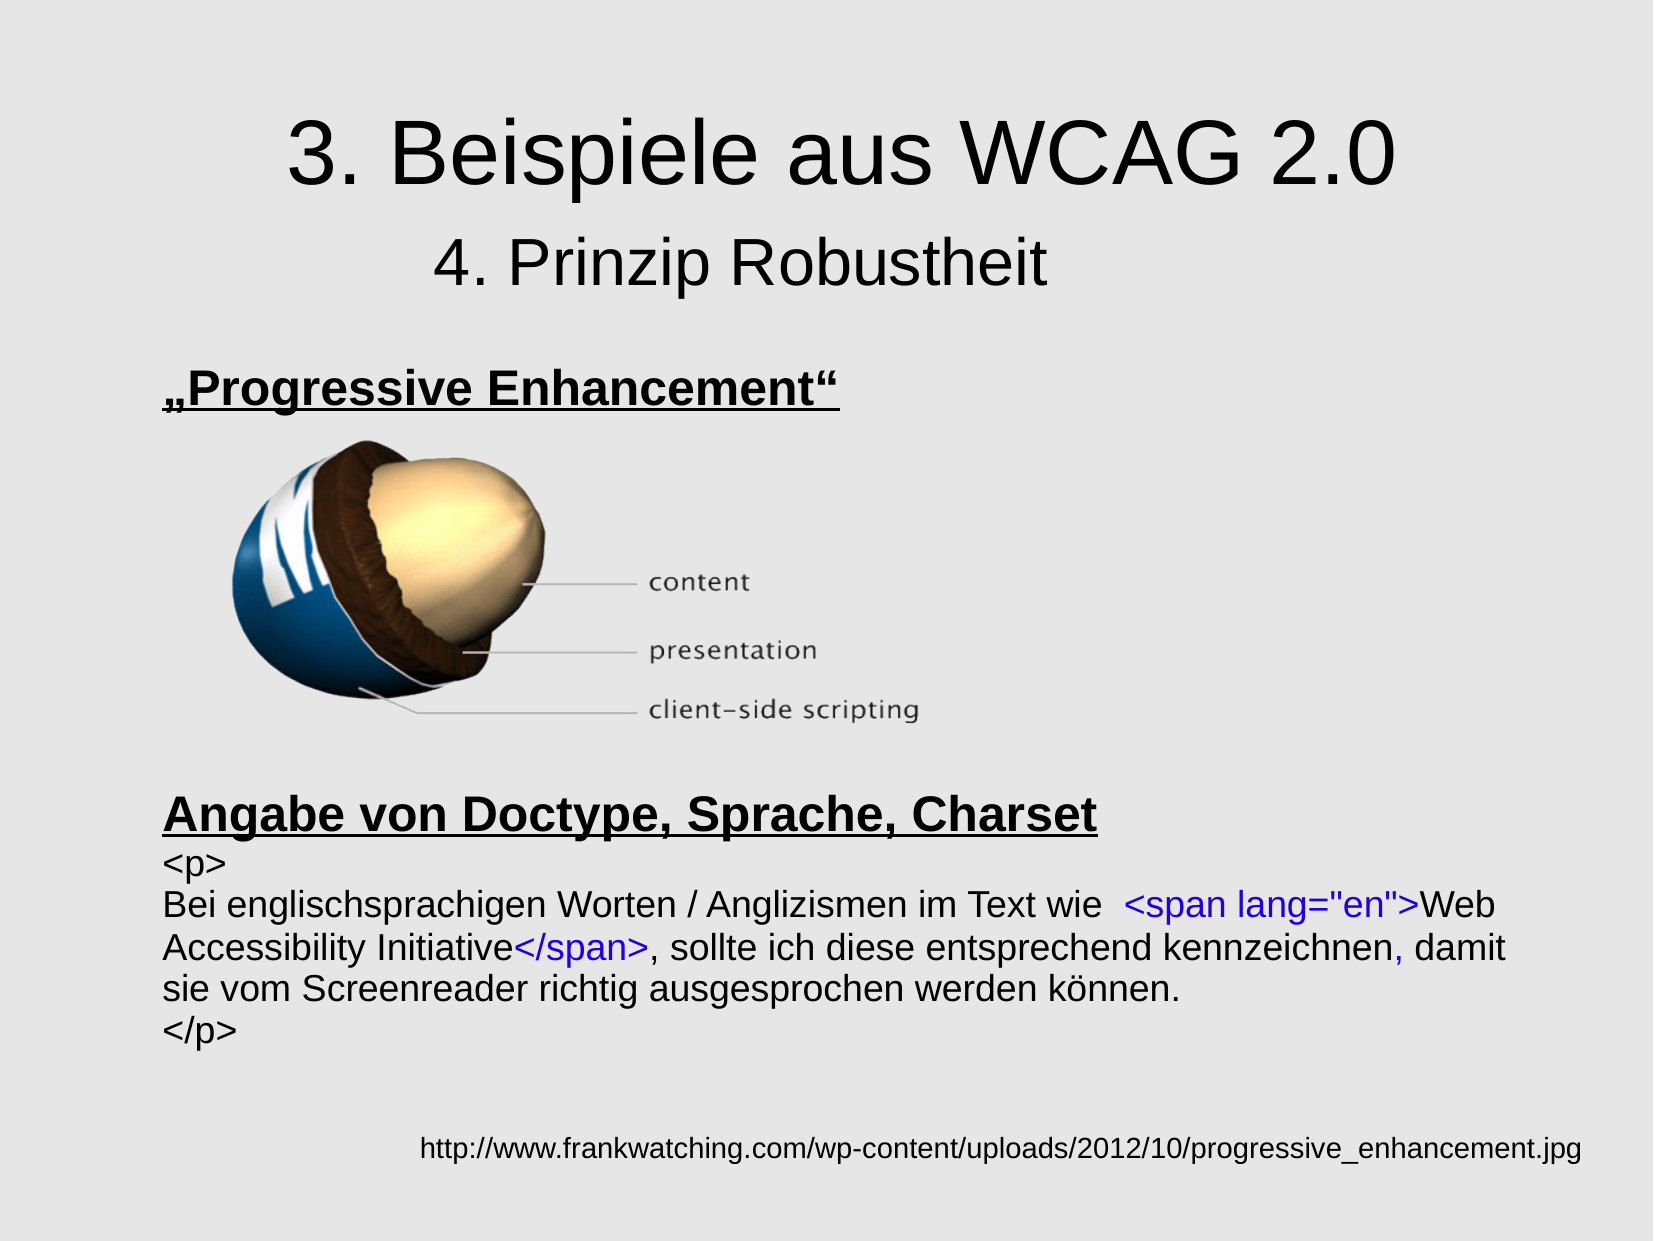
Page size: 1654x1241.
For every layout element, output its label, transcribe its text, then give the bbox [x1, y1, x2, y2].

list „Progressive Enhancement“ Angabe von Doctype, Sprache, Charset <p> Bei englischsprachigen Worten / Anglizismen im Text wie <span lang="en">Web Accessibility Initiative</span>, sollte ich diese entsprechend kennzeichnen, damit sie vom Screenreader richtig ausgesprochen werden können. </p> [162, 360, 1558, 1111]
title 3. Beispiele aus WCAG 2.0 [82, 49, 1571, 257]
text_box http://www.frankwatching.com/wp-content/uploads/2012/10/progressive_enhancement.jpg [405, 1125, 1603, 1182]
picture [218, 434, 969, 751]
list 4. Prinzip Robustheit [433, 257, 1220, 360]
